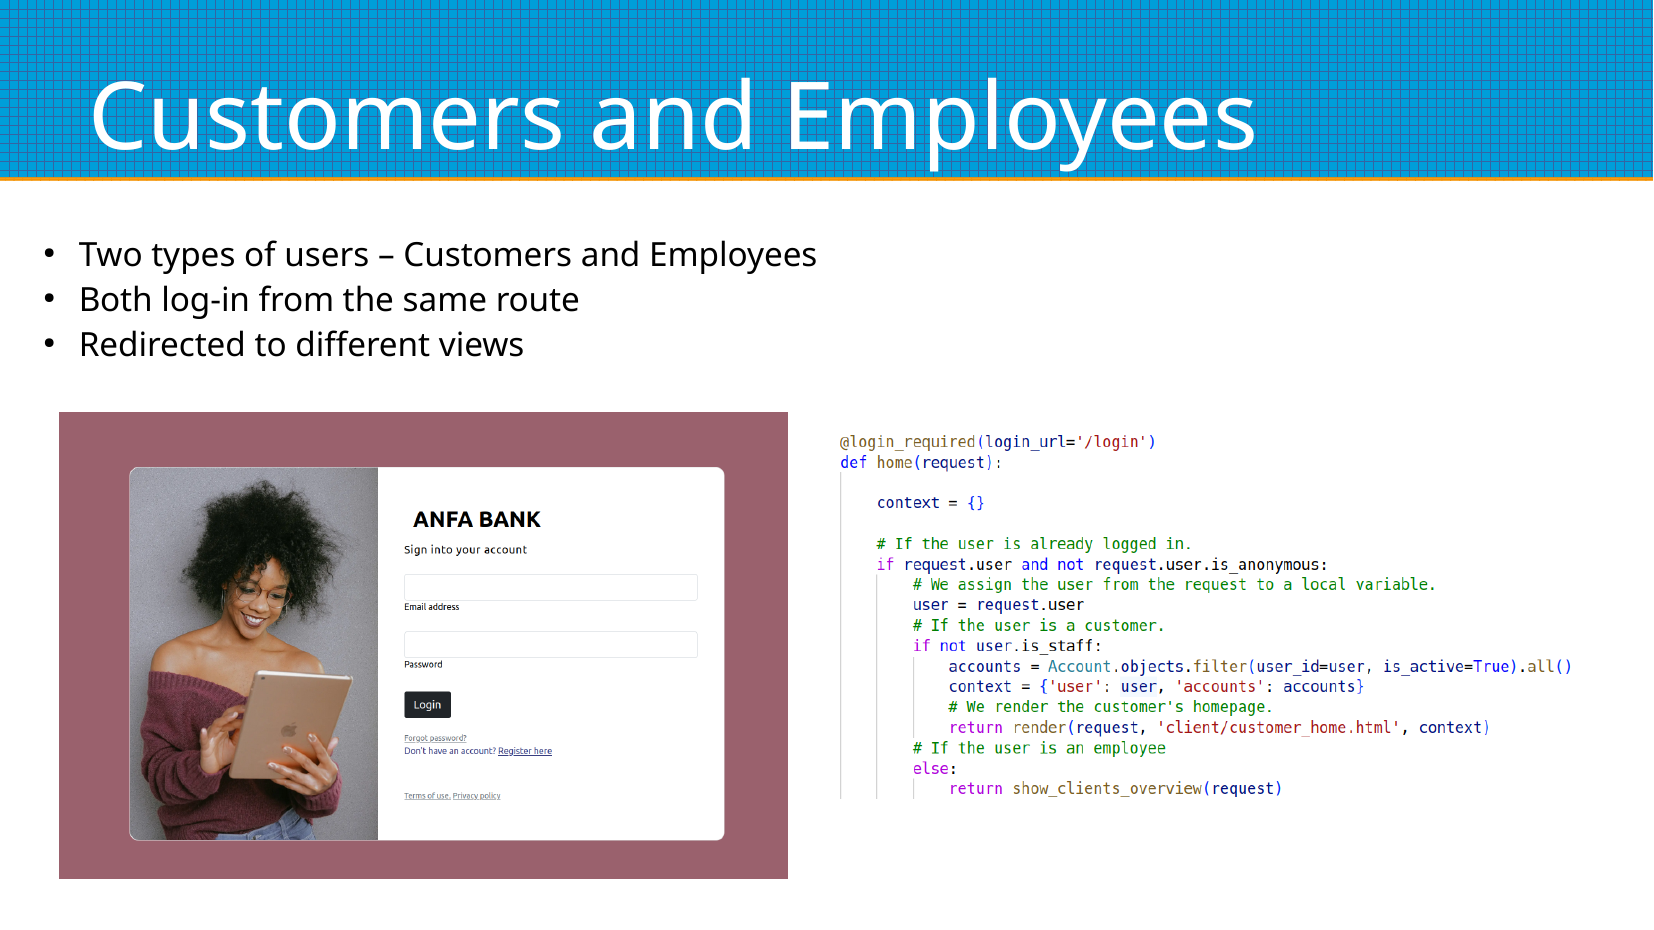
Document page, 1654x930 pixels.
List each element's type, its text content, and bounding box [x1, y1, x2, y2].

title Customers and Employees [88, 14, 1565, 178]
picture [830, 412, 1613, 830]
text_box Two types of users – Customers and Employees Both log-in from the same route Redirected to different views [37, 225, 901, 373]
picture [59, 412, 788, 879]
